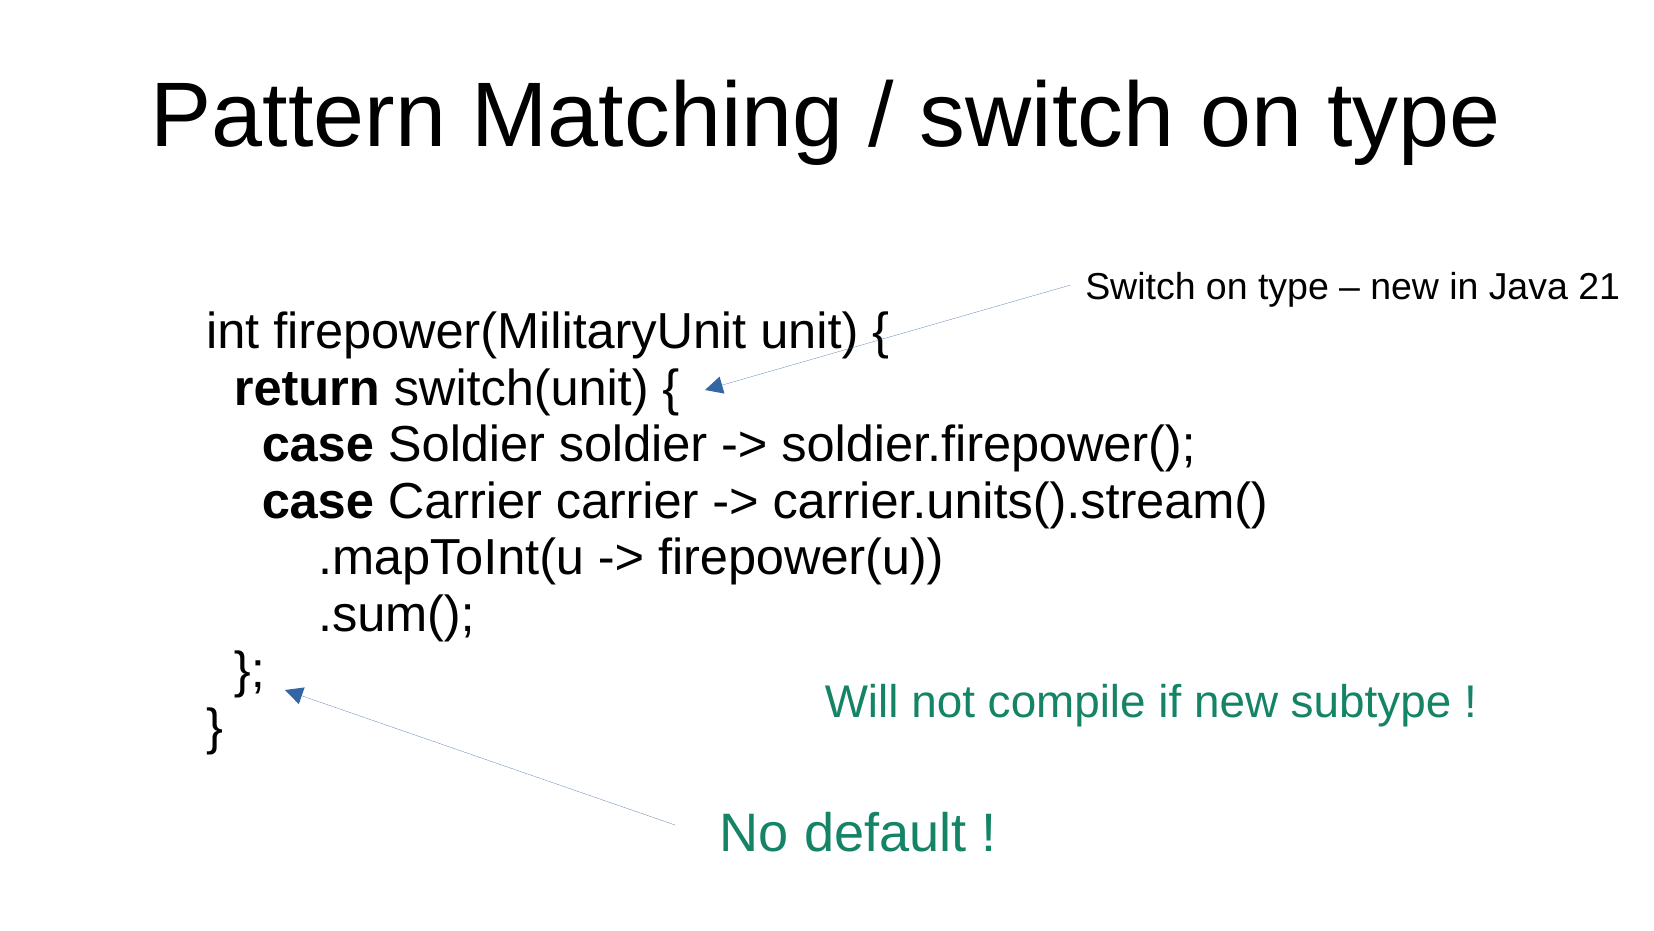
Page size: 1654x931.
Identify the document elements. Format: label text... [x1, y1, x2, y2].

text_box Will not compile if new subtype ! [809, 668, 1493, 736]
text_box Switch on type – new in Java 21 [1070, 258, 1636, 316]
list int firepower(MilitaryUnit unit) { return switch(unit) { case Soldier soldier -> soldier.firepower(); case Carrier carrier -> carrier.units().stream() .mapToInt(u -> firepower(u)) .sum(); }; } [82, 217, 1571, 758]
title Pattern Matching / switch on type [82, 37, 1571, 193]
text_box No default ! [705, 795, 1013, 871]
